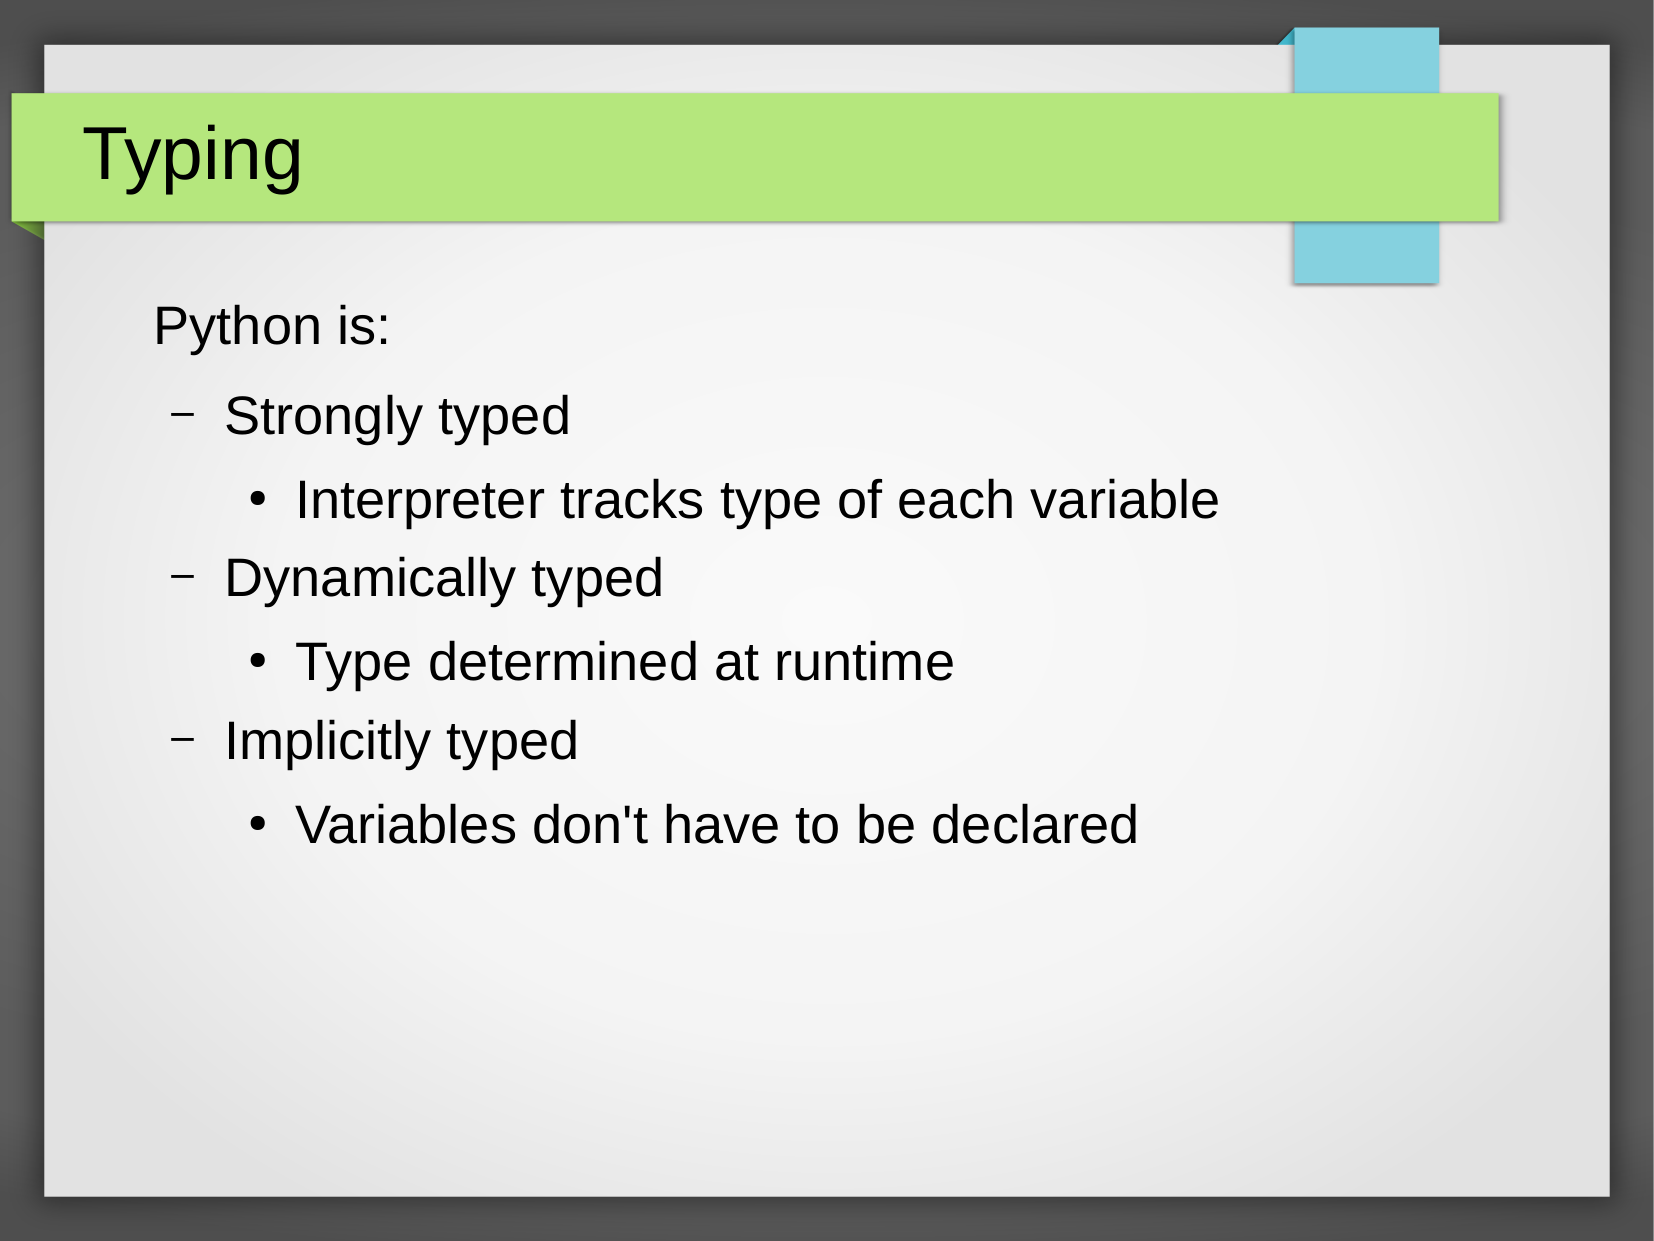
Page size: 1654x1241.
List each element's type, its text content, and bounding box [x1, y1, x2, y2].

title Typing [82, 94, 1264, 213]
list Python is: Strongly typed Interpreter tracks type of each variable Dynamically typed Type determined at runtime Implicitly typed Variables don't have to be declared [82, 295, 1571, 1015]
picture [0, 0, 1654, 1241]
